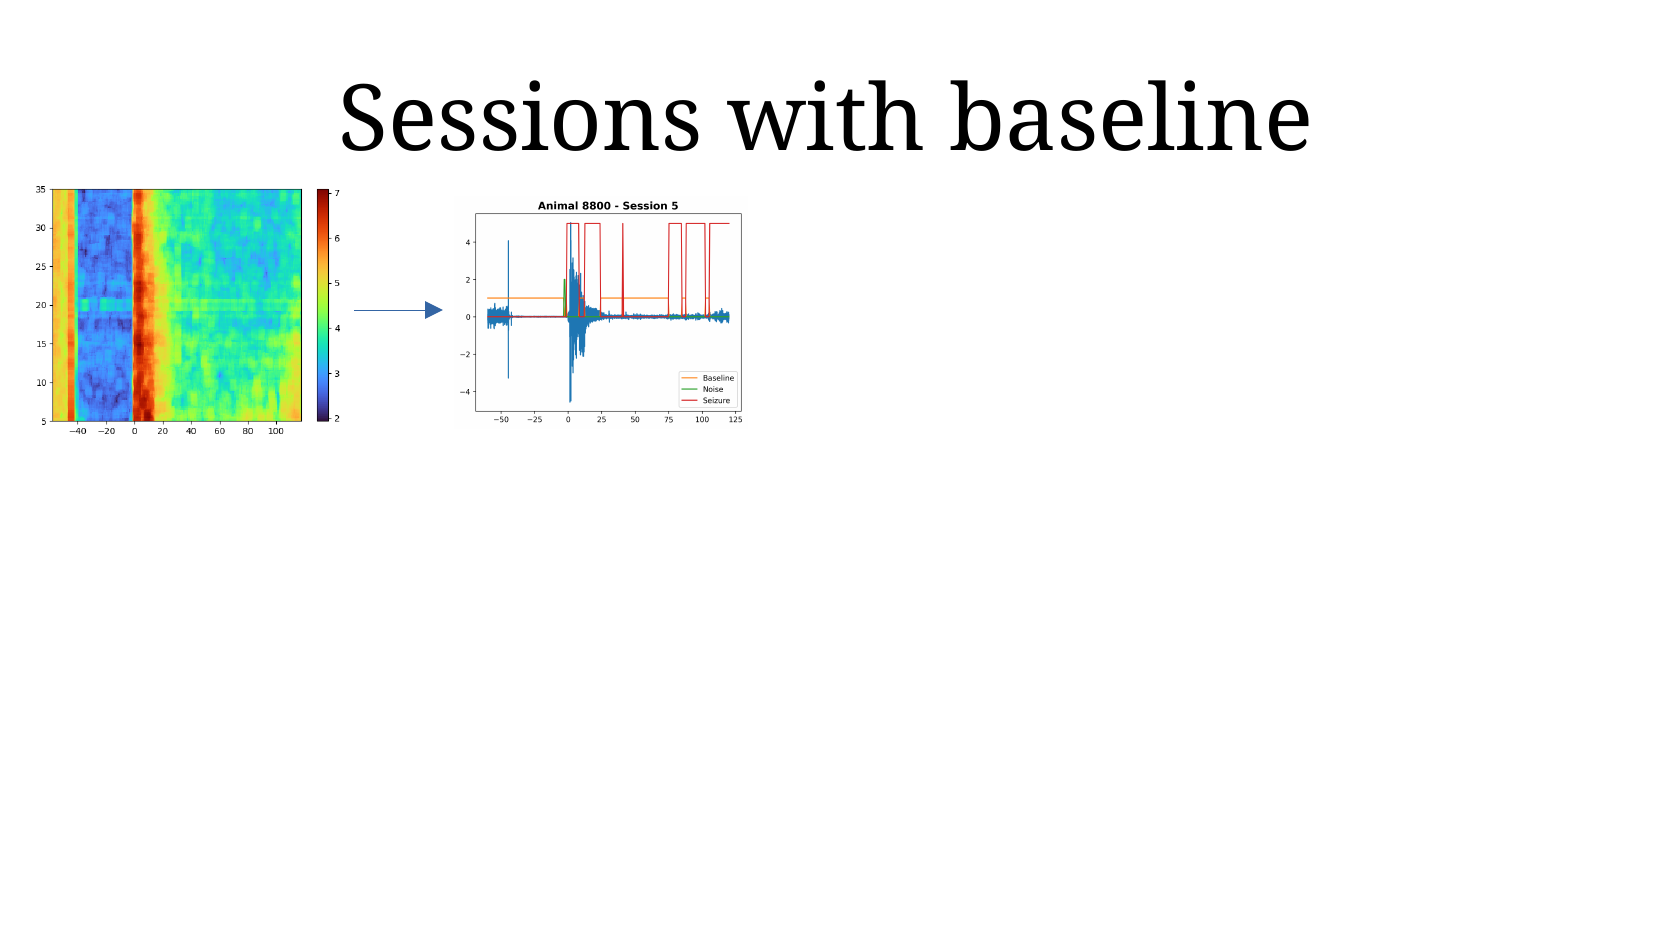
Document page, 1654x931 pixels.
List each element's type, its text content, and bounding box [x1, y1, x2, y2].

picture [454, 196, 748, 429]
title Sessions with baseline [82, 37, 1571, 193]
picture [29, 179, 346, 442]
